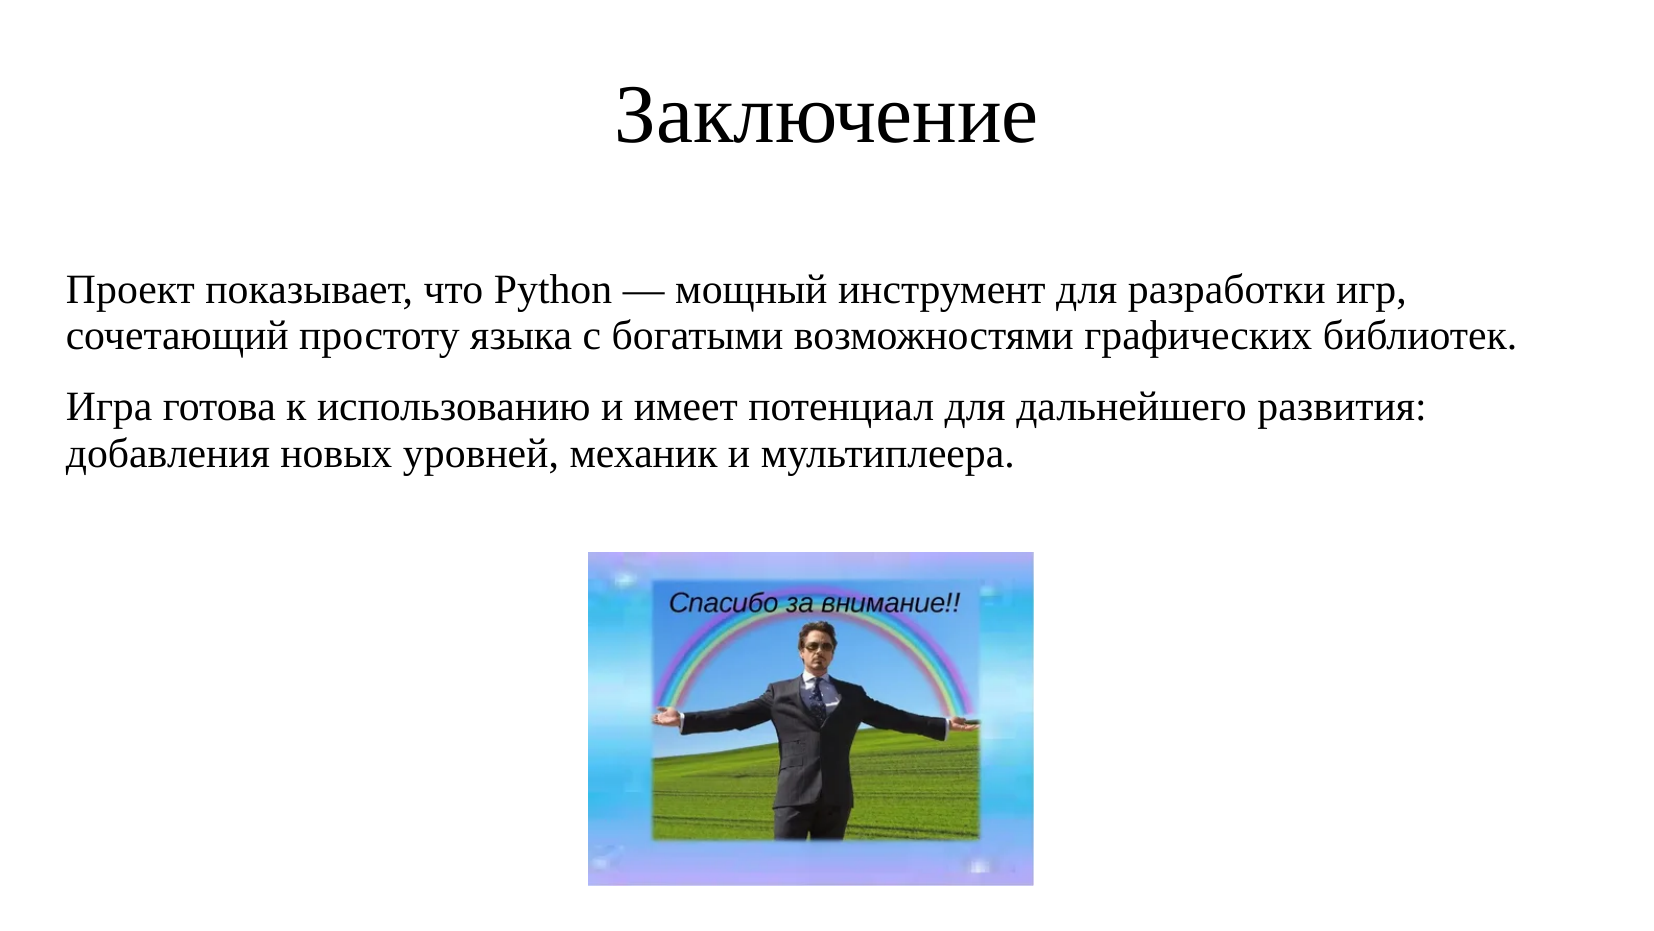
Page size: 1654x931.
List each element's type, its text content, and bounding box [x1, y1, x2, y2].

text_box Проект показывает, что Python — мощный инструмент для разработки игр, сочетающий простоту языка с богатыми возможностями графических библиотек. Игра готова к использованию и имеет потенциал для дальнейшего развития: добавления новых уровней, механик и мультиплеера. [51, 258, 1619, 502]
picture [588, 552, 1034, 886]
title Заключение [82, 37, 1571, 193]
